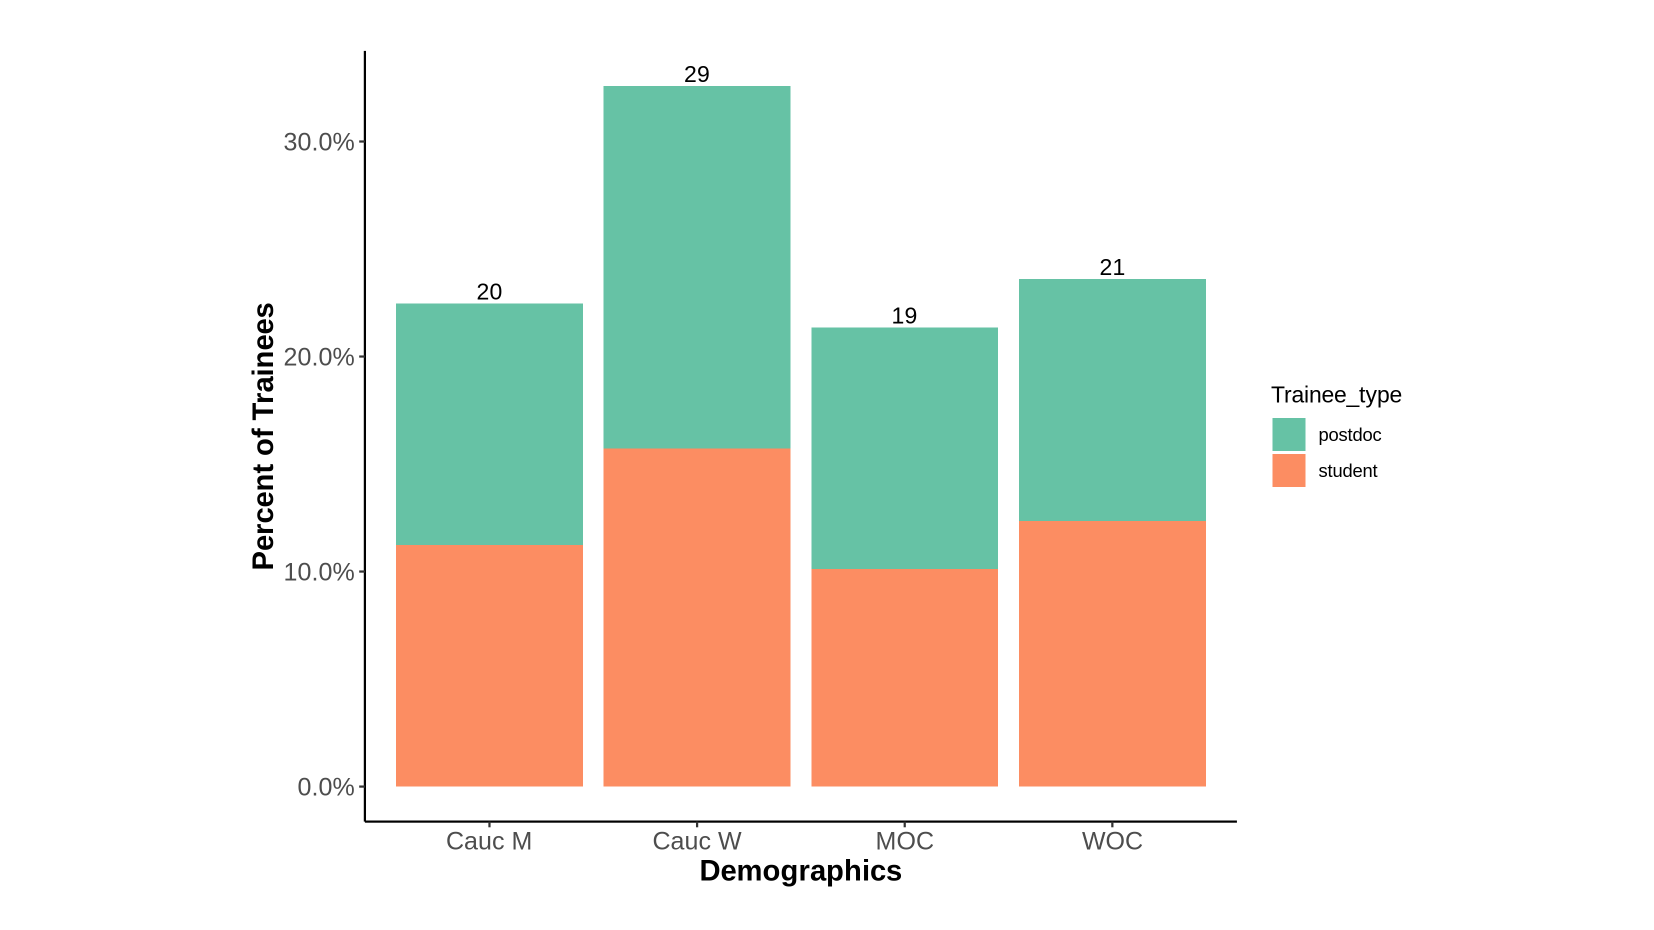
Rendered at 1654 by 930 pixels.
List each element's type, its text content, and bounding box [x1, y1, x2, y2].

picture [241, 39, 1425, 897]
title Trainee Demographics? [82, 37, 1571, 193]
